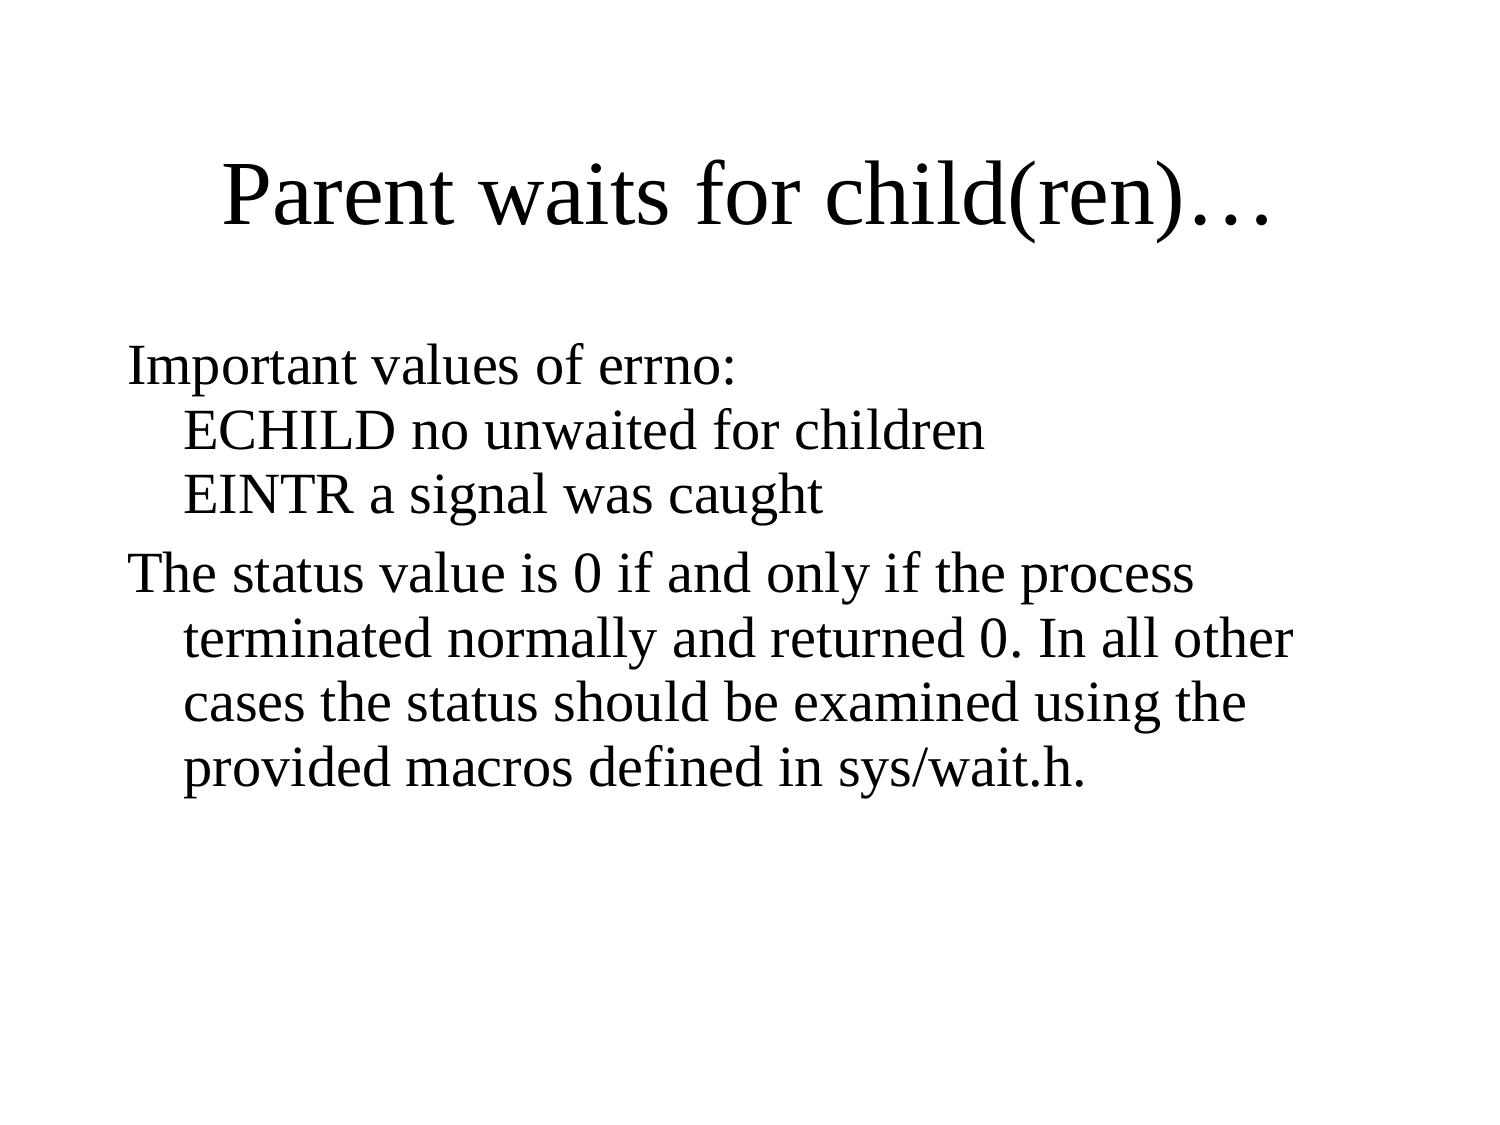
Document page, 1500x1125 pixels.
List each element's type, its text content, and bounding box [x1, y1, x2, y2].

title Parent waits for child(ren)… [112, 76, 1388, 312]
list Important values of errno: ECHILD no unwaited for children EINTR a signal was caught The status value is 0 if and only if the process terminated normally and returned 0. In all other cases the status should be examined using the provided macros defined in sys/wait.h. [112, 324, 1388, 1070]
